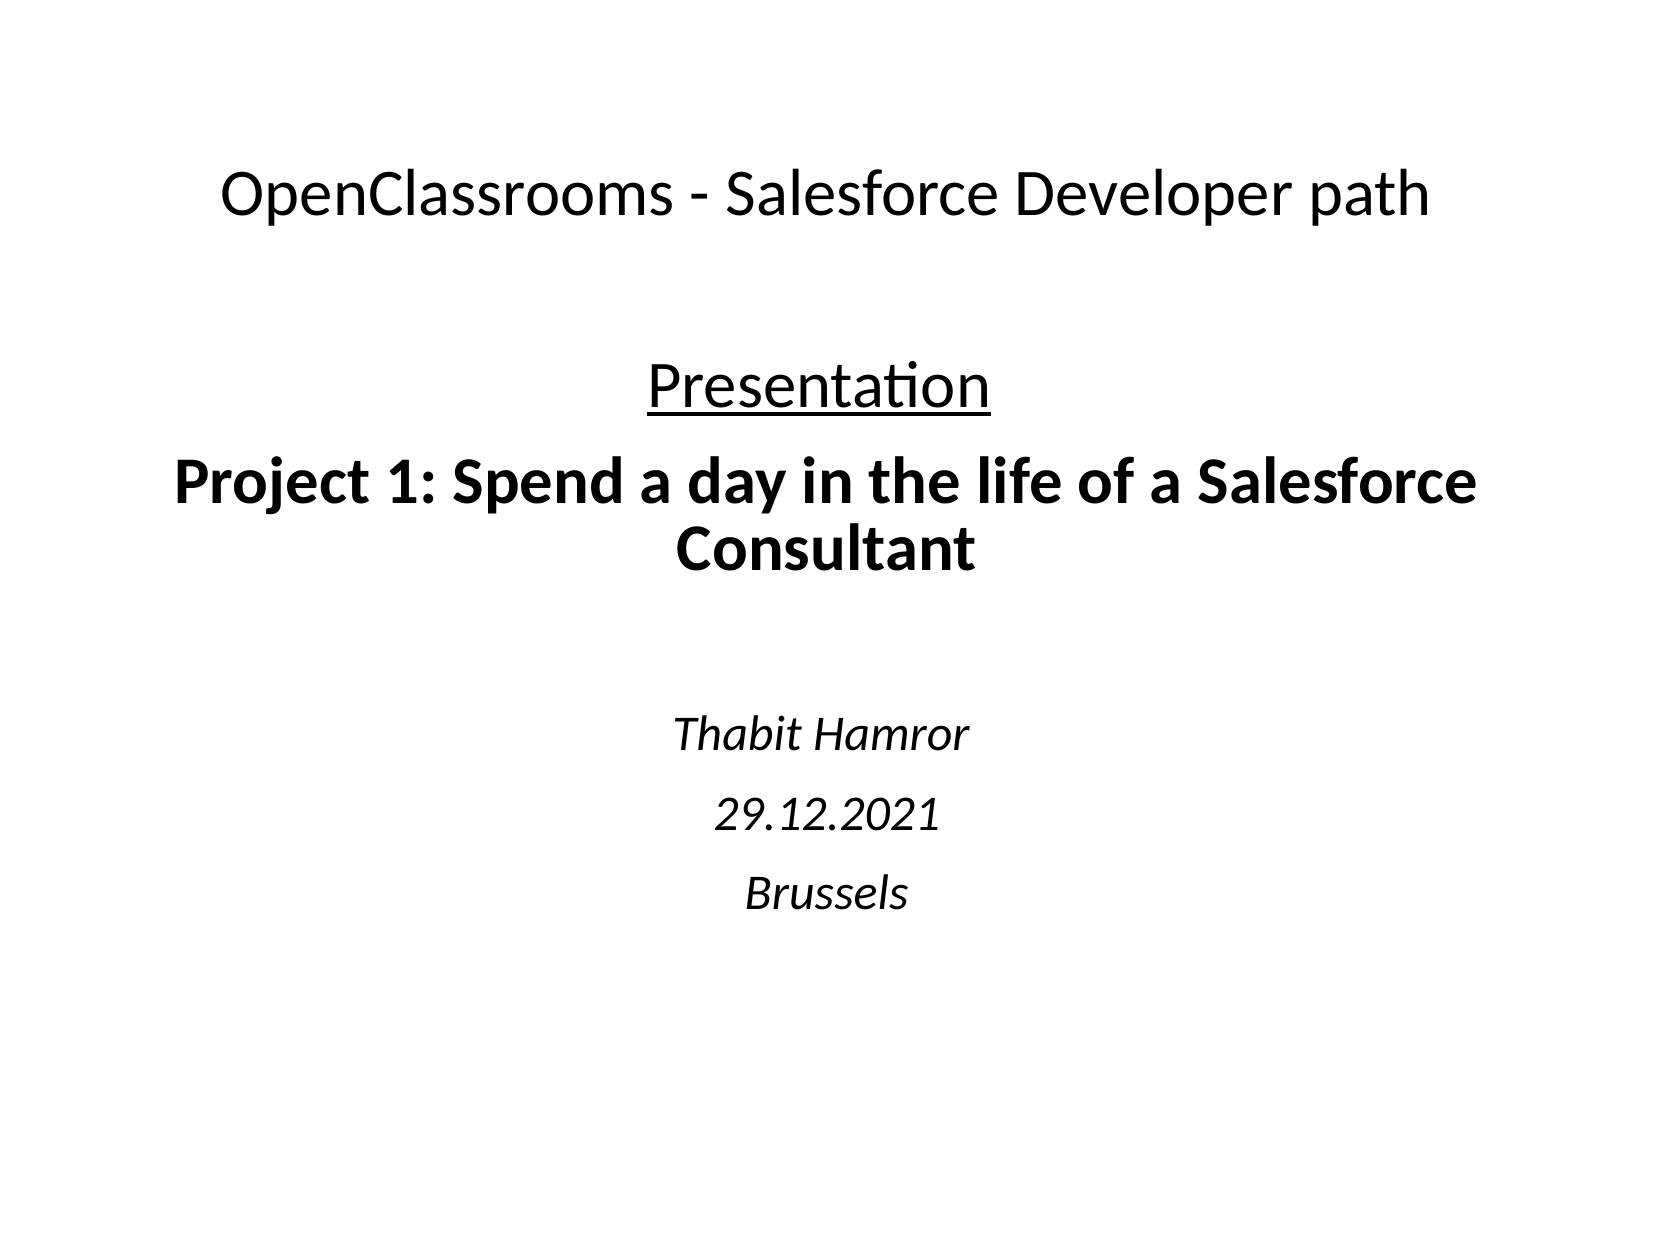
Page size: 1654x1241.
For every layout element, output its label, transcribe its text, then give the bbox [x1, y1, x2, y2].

list OpenClassrooms - Salesforce Developer path Presentation Project 1: Spend a day in the life of a Salesforce Consultant Thabit Hamror 29.12.2021 Brussels [82, 165, 1571, 1110]
